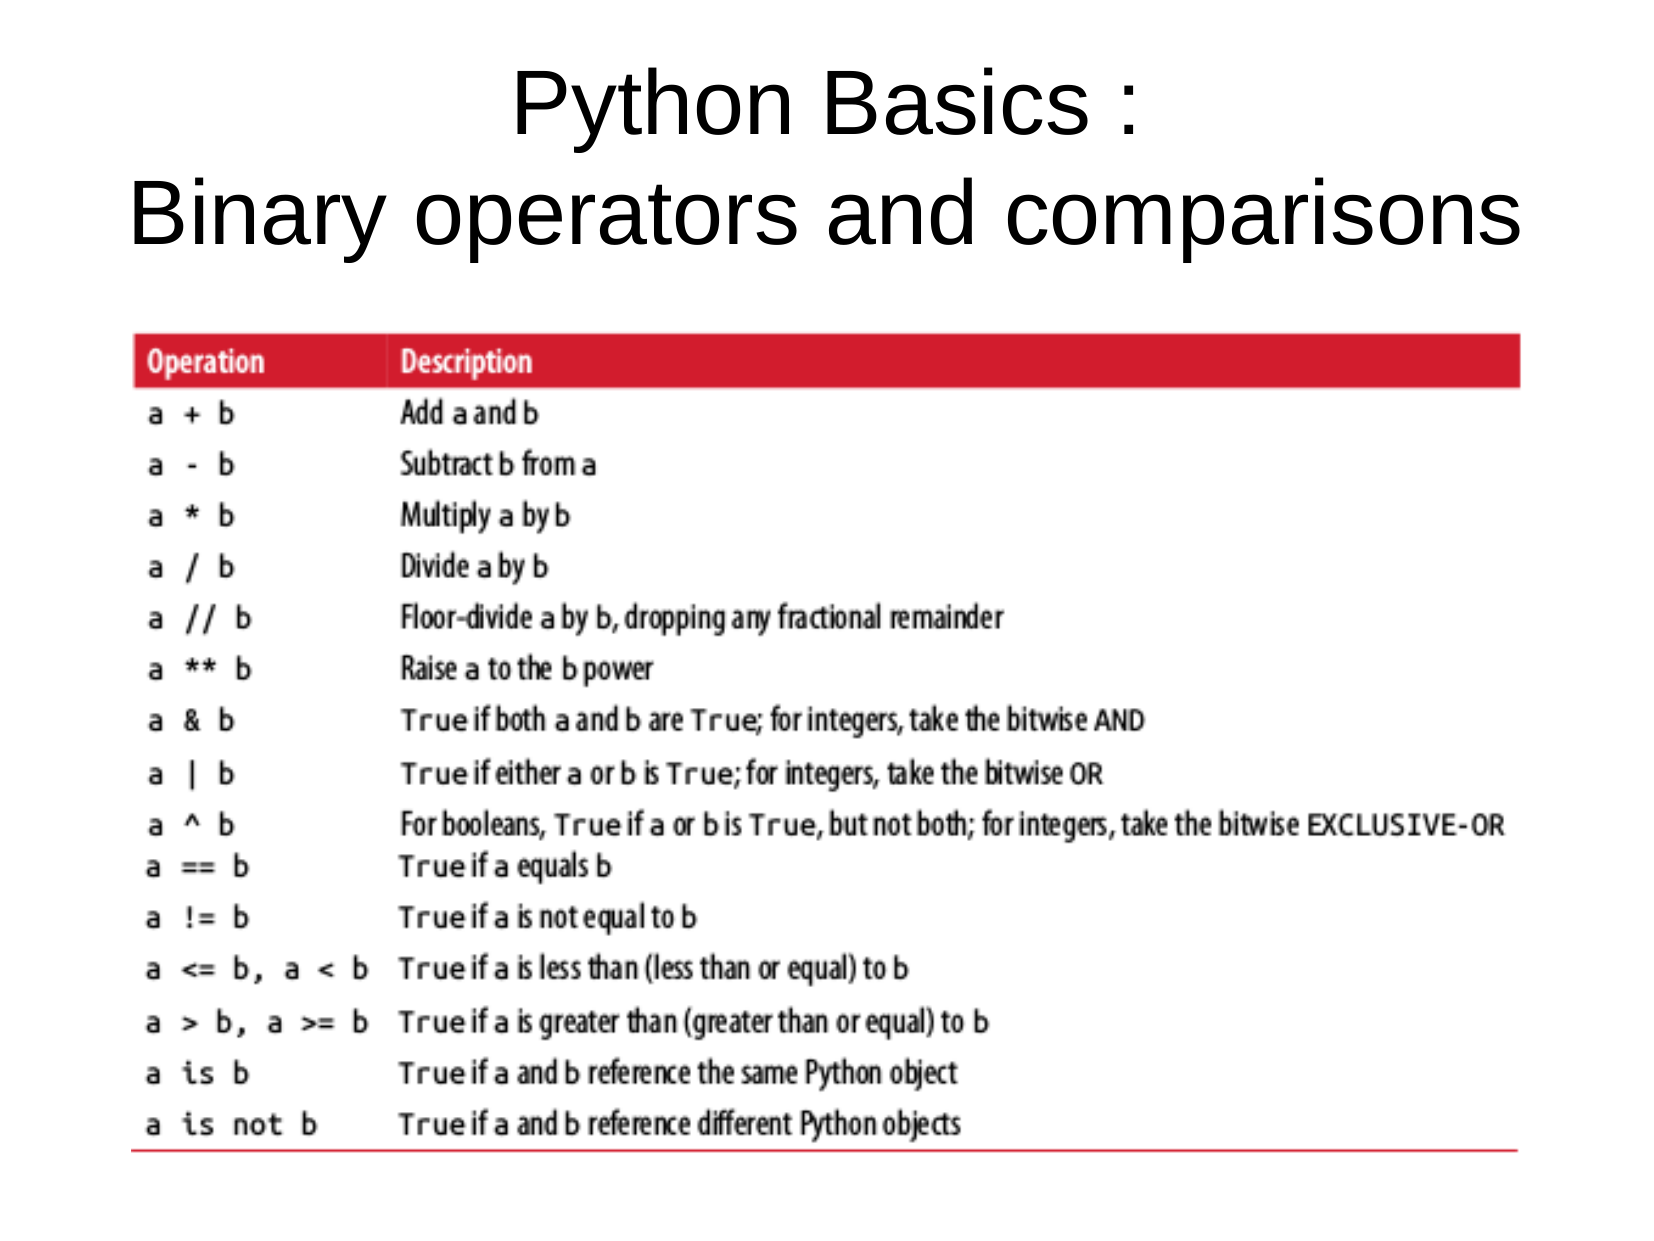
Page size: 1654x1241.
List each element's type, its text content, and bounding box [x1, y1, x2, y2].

text_box Python Basics : Binary operators and comparisons [82, 49, 1571, 257]
picture [131, 320, 1560, 1155]
